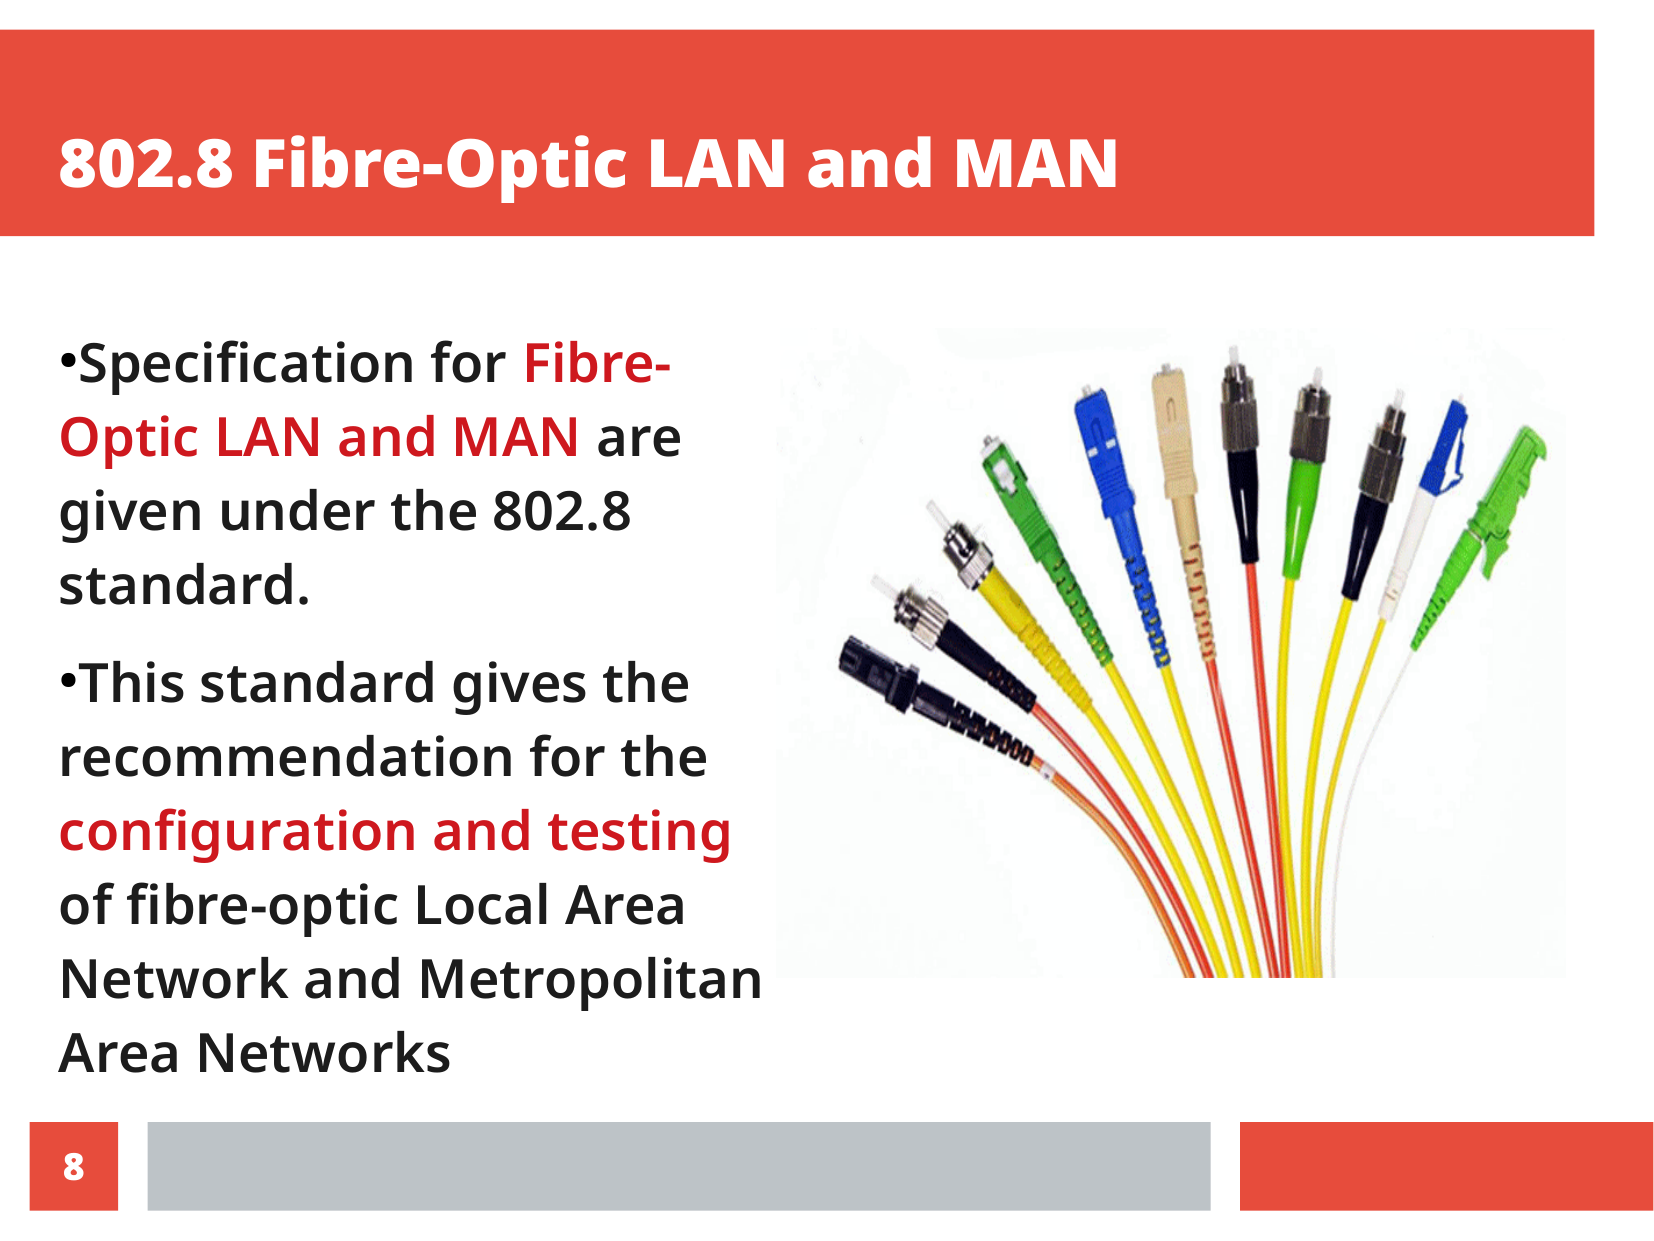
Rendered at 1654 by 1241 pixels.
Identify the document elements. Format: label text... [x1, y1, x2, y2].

picture [776, 328, 1566, 978]
list Specification for Fibre-Optic LAN and MAN are given under the 802.8 standard. This standard gives the recommendation for the configuration and testing of fibre-optic Local Area Network and Metropolitan Area Networks [59, 324, 794, 1093]
title 802.8 Fibre-Optic LAN and MAN [59, 59, 1595, 207]
